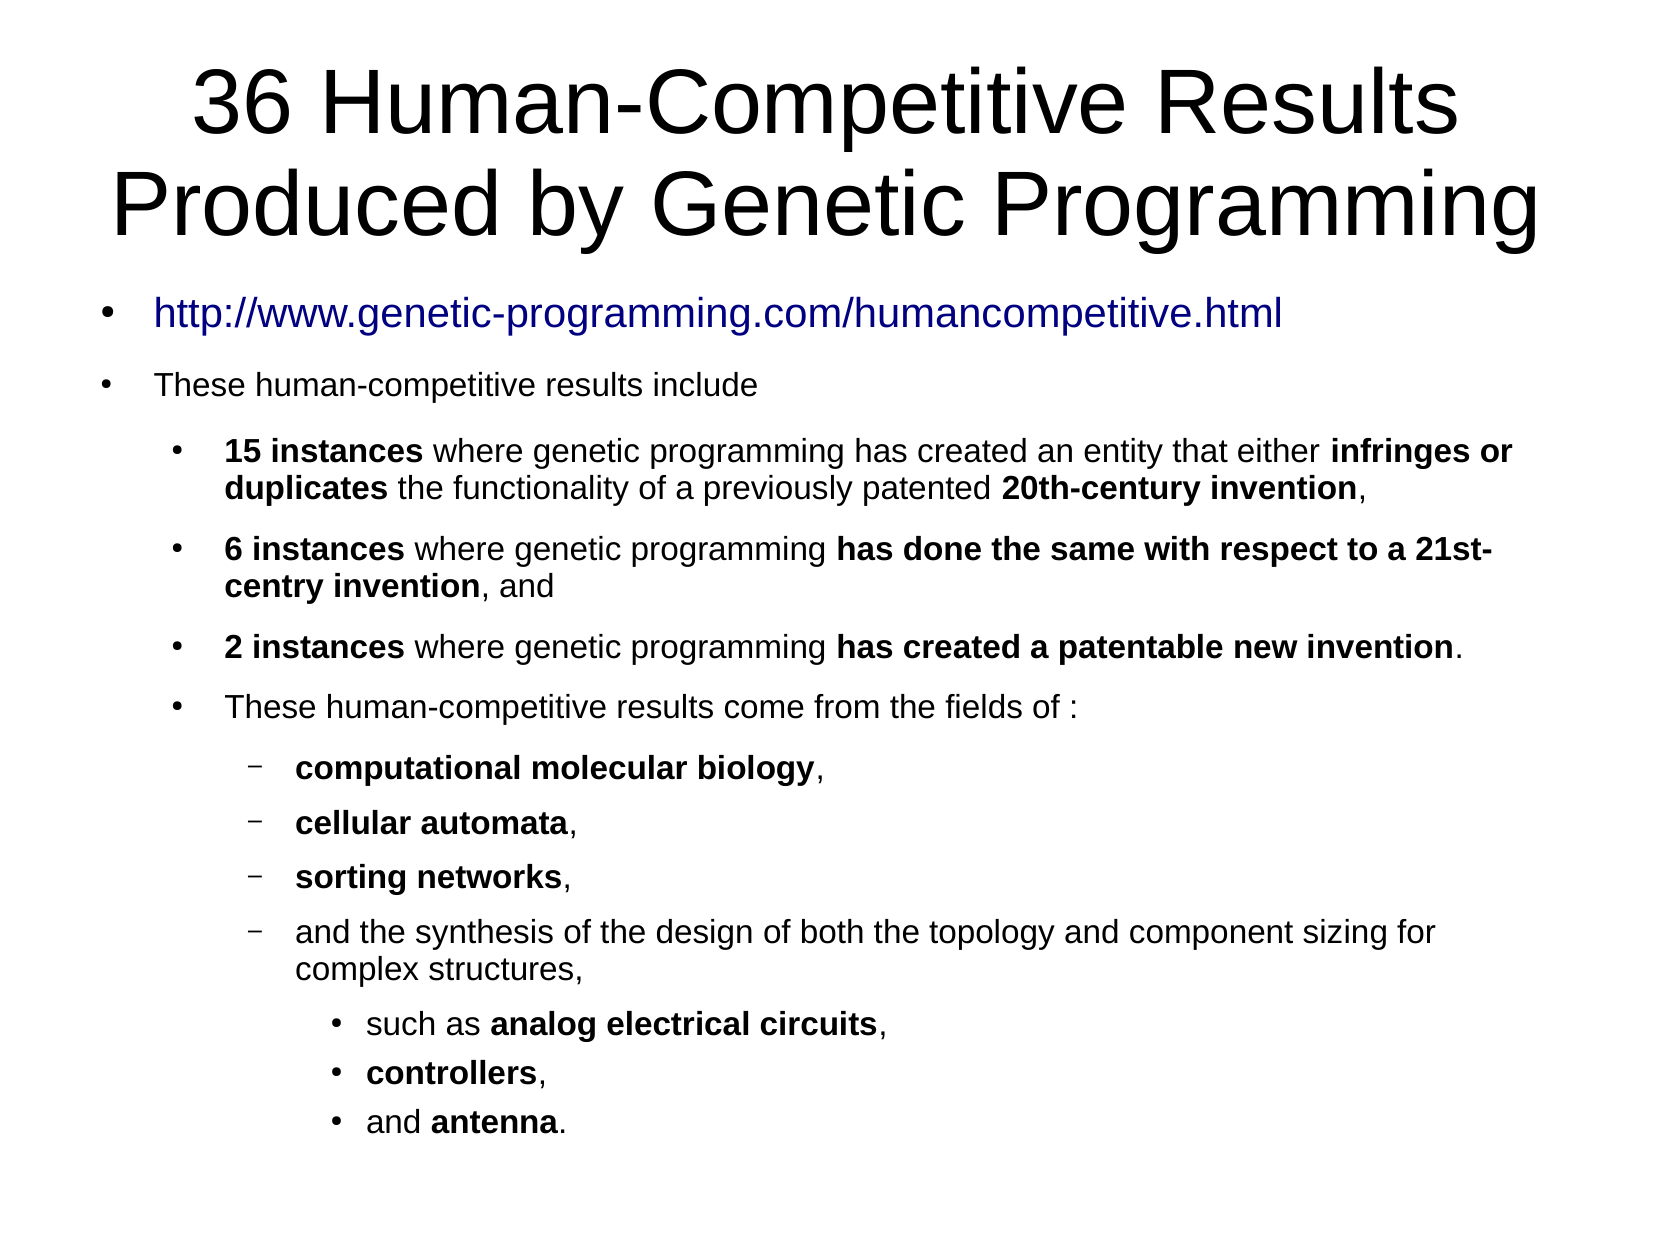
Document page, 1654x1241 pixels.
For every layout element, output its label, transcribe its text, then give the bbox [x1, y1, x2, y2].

list http://www.genetic-programming.com/humancompetitive.html These human-competitive results include 15 instances where genetic programming has created an entity that either infringes or duplicates the functionality of a previously patented 20th-century invention, 6 instances where genetic programming has done the same with respect to a 21st-centry invention, and 2 instances where genetic programming has created a patentable new invention. These human-competitive results come from the fields of : computational molecular biology, cellular automata, sorting networks, and the synthesis of the design of both the topology and component sizing for complex structures, such as analog electrical circuits, controllers, and antenna. [82, 290, 1571, 1156]
title 36 Human-Competitive Results Produced by Genetic Programming [82, 49, 1571, 257]
